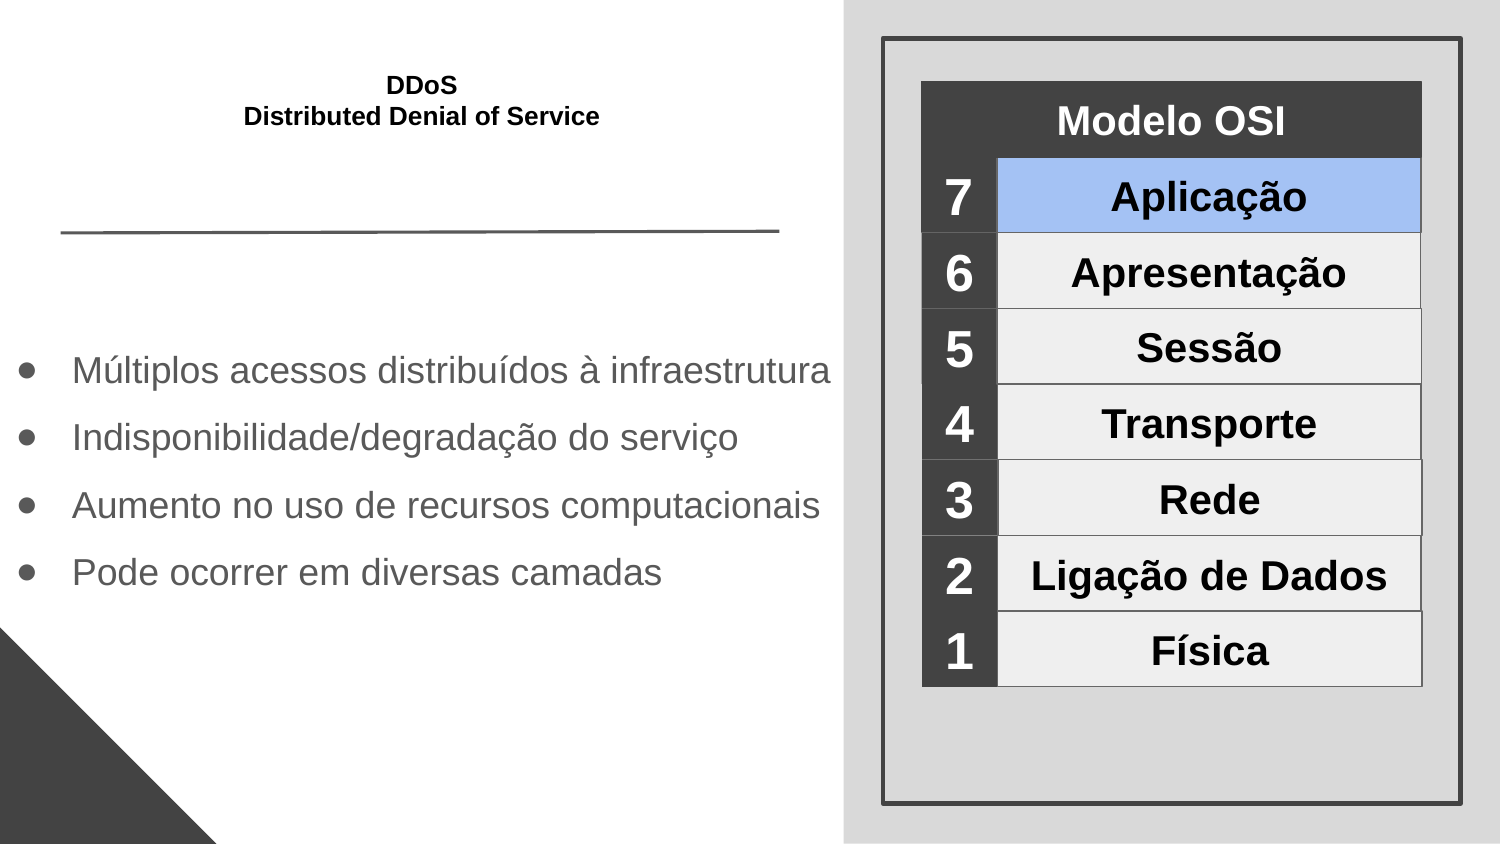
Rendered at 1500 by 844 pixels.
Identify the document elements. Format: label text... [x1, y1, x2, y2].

text_box 7 [921, 157, 996, 233]
text_box [0, 627, 217, 844]
text_box Apresentação [997, 233, 1421, 309]
text_box 5 [921, 309, 997, 384]
text_box Aplicação [996, 156, 1422, 233]
list Múltiplos acessos distribuídos à infraestrutura Indisponibilidade/degradação do serviço Aumento no uso de recursos computacionais Pode ocorrer em diversas camadas [0, 308, 886, 659]
text_box Rede [997, 459, 1423, 536]
title DDoS Distributed Denial of Service [0, 53, 844, 147]
text_box Sessão [997, 308, 1422, 384]
text_box [843, 0, 1500, 844]
text_box 3 [922, 460, 997, 536]
text_box Transporte [997, 384, 1422, 460]
text_box 1 [922, 612, 997, 687]
text_box 4 [922, 384, 997, 460]
text_box Modelo OSI [921, 81, 1421, 157]
text_box Ligação de Dados [997, 536, 1422, 611]
text_box Física [997, 611, 1422, 687]
text_box 6 [921, 233, 997, 309]
text_box 2 [922, 536, 998, 612]
text_box [885, 41, 1458, 801]
